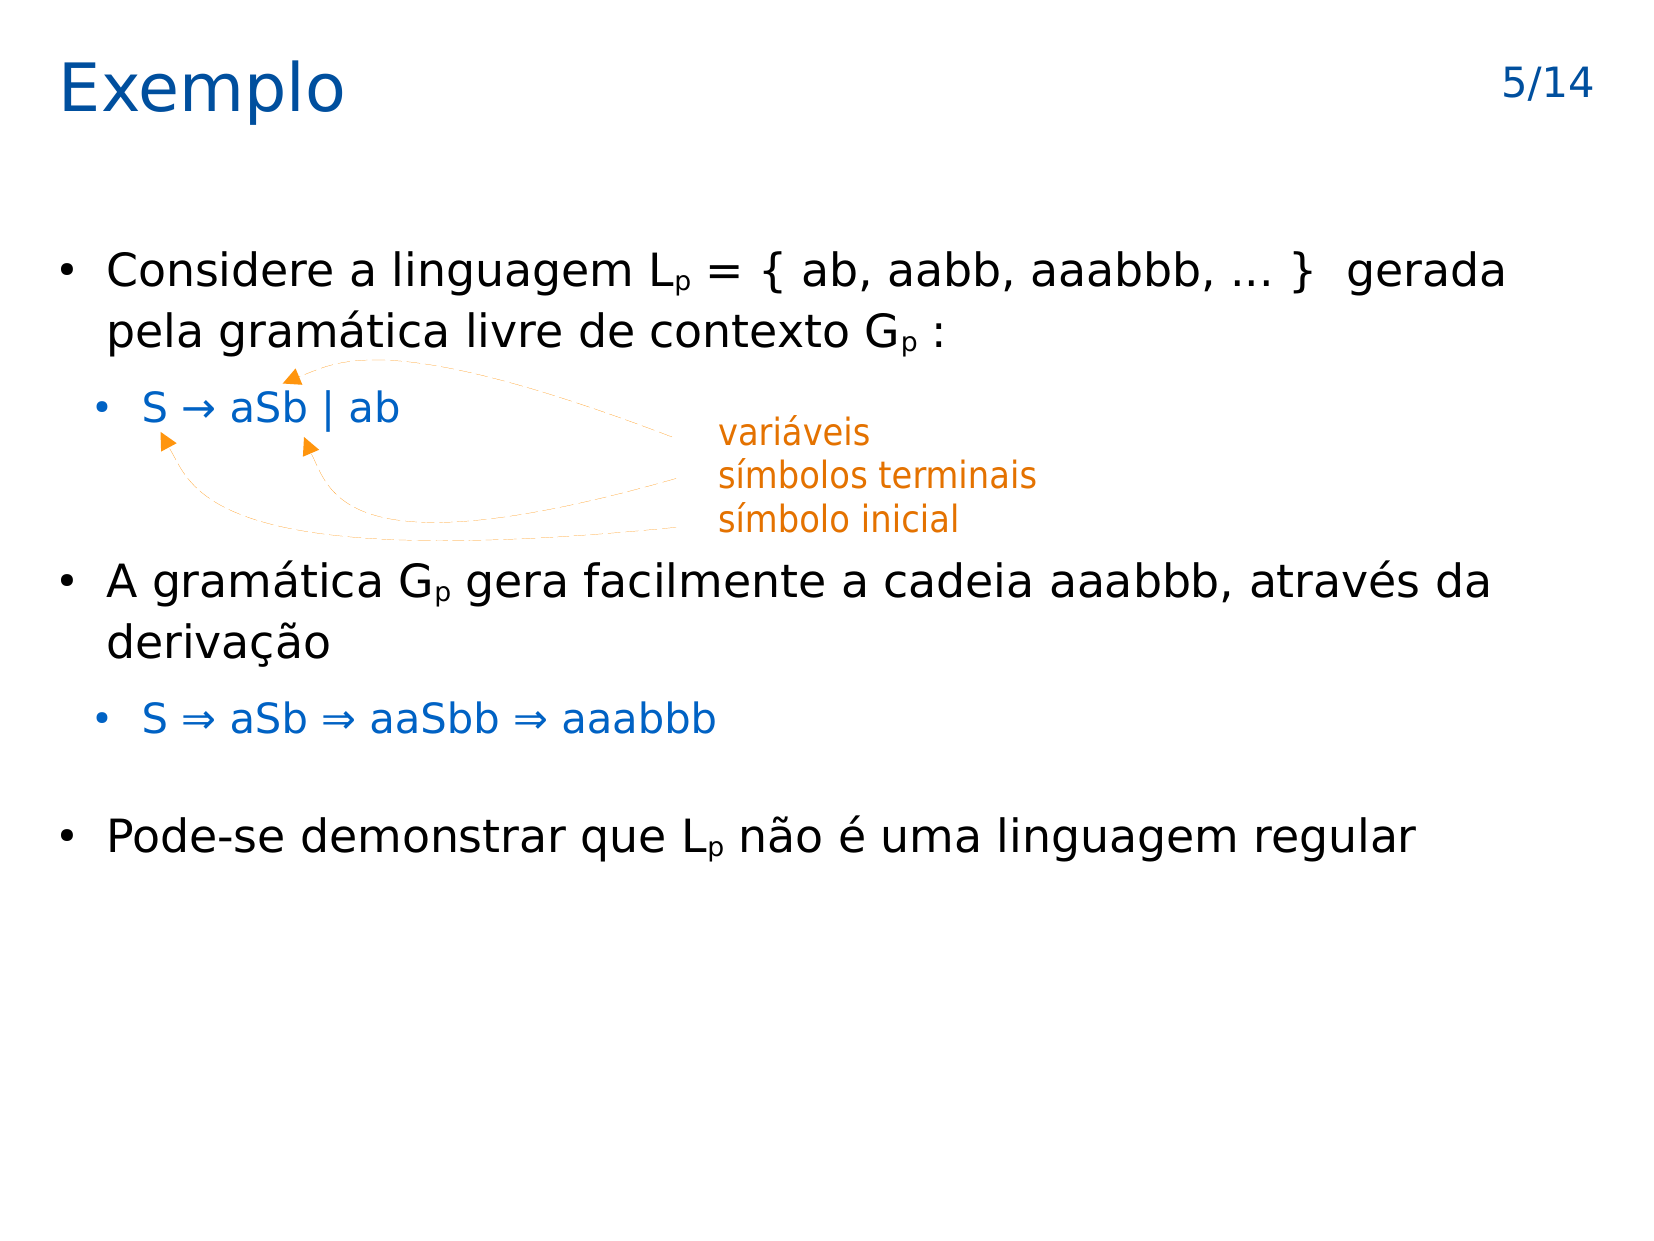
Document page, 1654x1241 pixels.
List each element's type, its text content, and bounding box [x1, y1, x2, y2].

list Considere a linguagem Lp = { ab, aabb, aaabbb, ... } gerada pela gramática livre de contexto Gp : S → aSb | ab A gramática Gp gera facilmente a cadeia aaabbb, através da derivação S ⇒ aSb ⇒ aaSbb ⇒ aaabbb Pode-se demonstrar que Lp não é uma linguagem regular [59, 236, 1595, 1211]
title Exemplo [59, 29, 1625, 148]
text_box variáveis símbolos terminais símbolo inicial [703, 403, 1053, 549]
